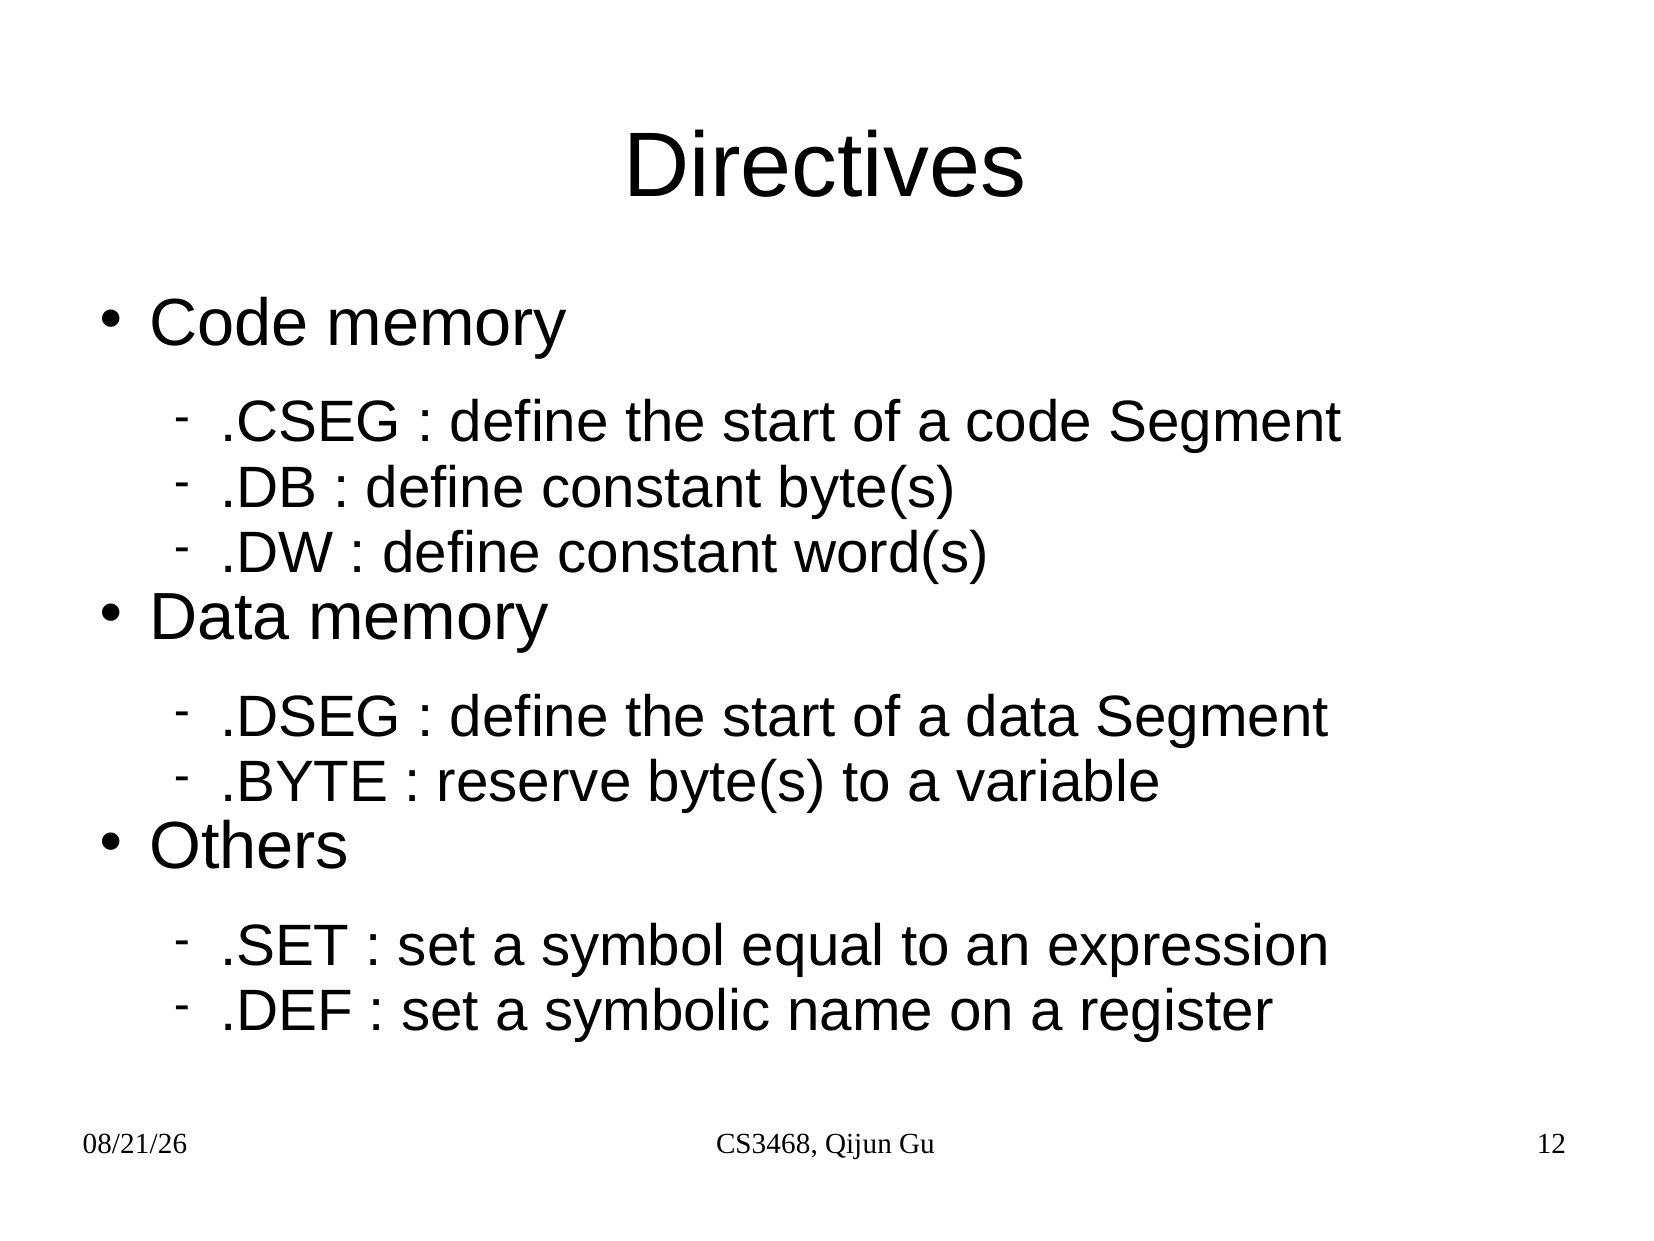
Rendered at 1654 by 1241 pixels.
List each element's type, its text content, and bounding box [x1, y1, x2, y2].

title Directives [82, 78, 1568, 269]
list Code memory .CSEG : define the start of a code Segment .DB : define constant byte(s) .DW : define constant word(s) Data memory .DSEG : define the start of a data Segment .BYTE : reserve byte(s) to a variable Others .SET : set a symbol equal to an expression .DEF : set a symbolic name on a register [82, 290, 1568, 1093]
